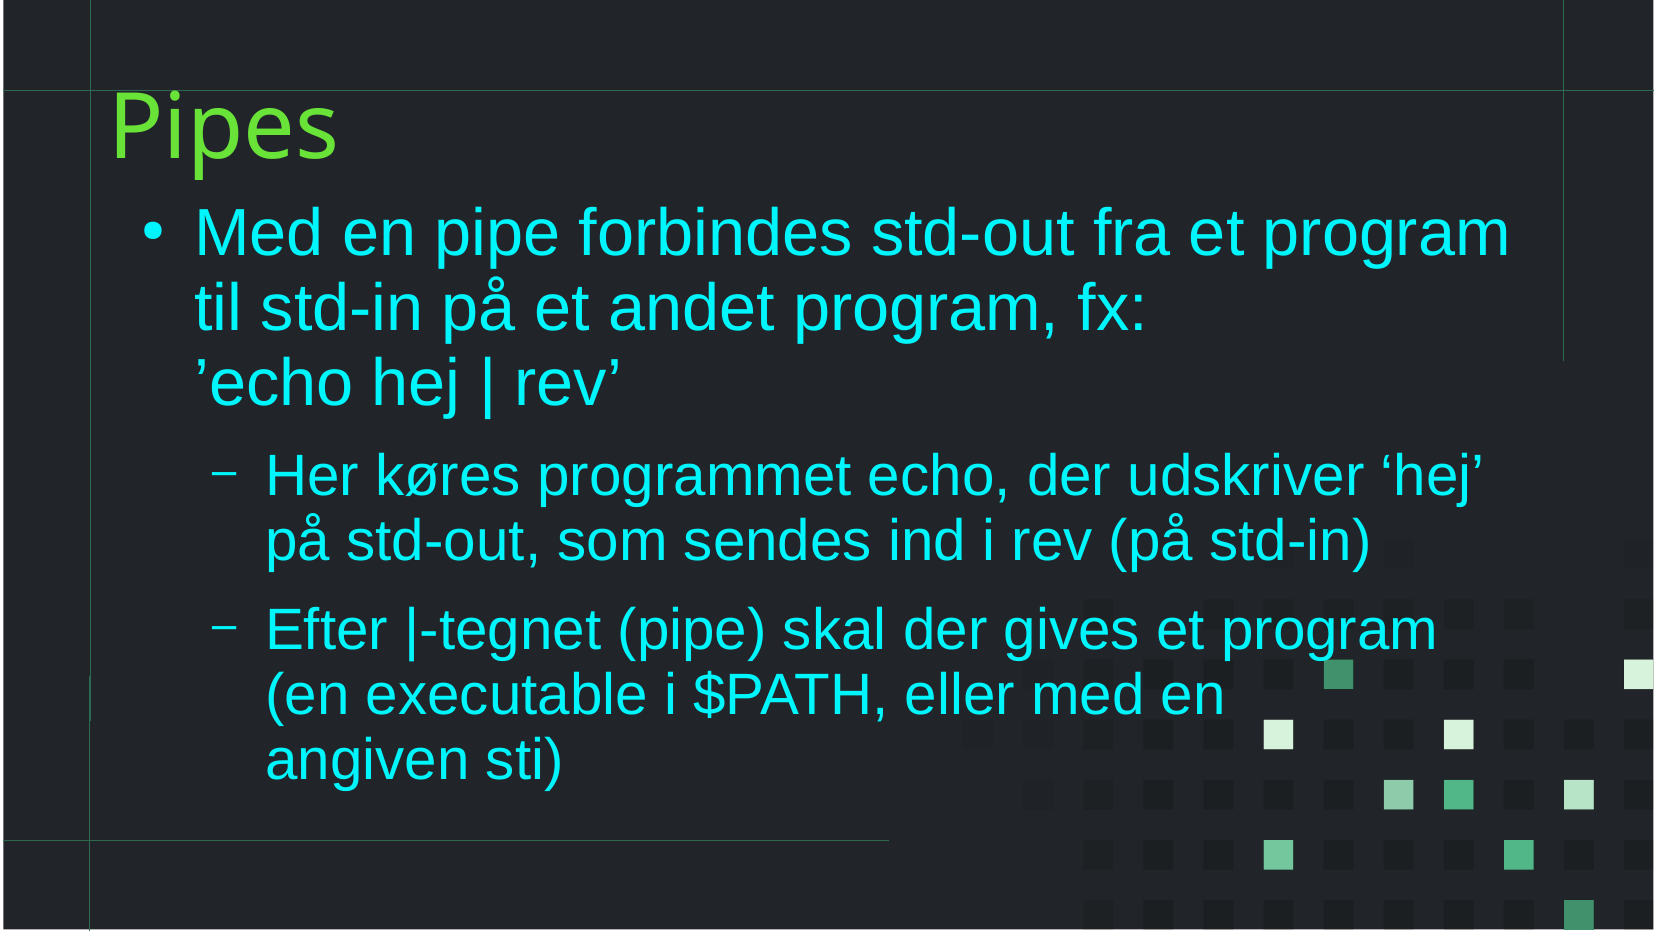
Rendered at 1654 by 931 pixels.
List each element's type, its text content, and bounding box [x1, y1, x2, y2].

title Pipes [108, 45, 1564, 201]
list Med en pipe forbindes std-out fra et program til std-in på et andet program, fx: ’echo hej | rev’ Her køres programmet echo, der udskriver ‘hej’ på std-out, som sendes ind i rev (på std-in) Efter |-tegnet (pipe) skal der gives et program (en executable i $PATH, eller med en angiven sti) [123, 195, 1519, 811]
picture [963, 539, 1654, 930]
